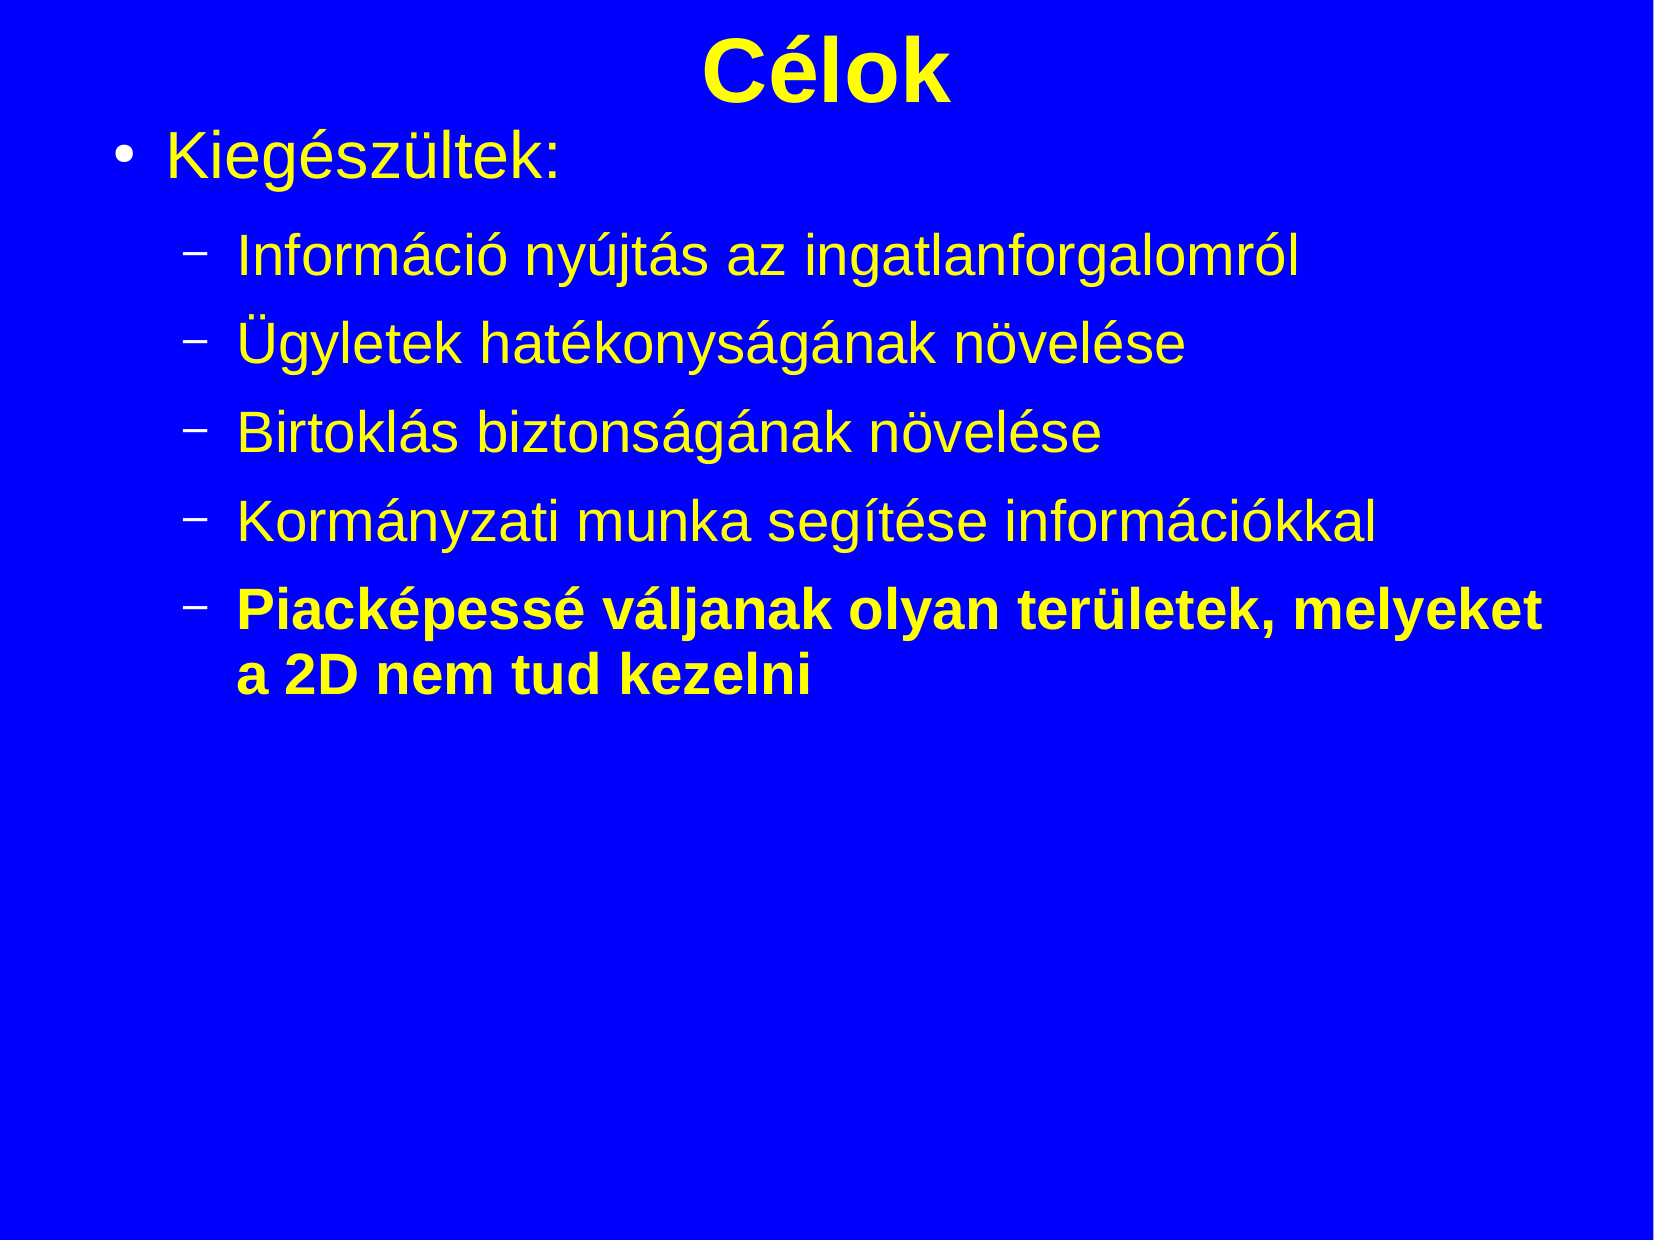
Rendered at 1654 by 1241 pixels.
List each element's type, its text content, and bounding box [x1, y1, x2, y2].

list Kiegészültek: Információ nyújtás az ingatlanforgalomról Ügyletek hatékonyságának növelése Birtoklás biztonságának növelése Kormányzati munka segítése információkkal Piacképessé váljanak olyan területek, melyeket a 2D nem tud kezelni [94, 118, 1560, 1205]
title Célok [82, 0, 1571, 142]
